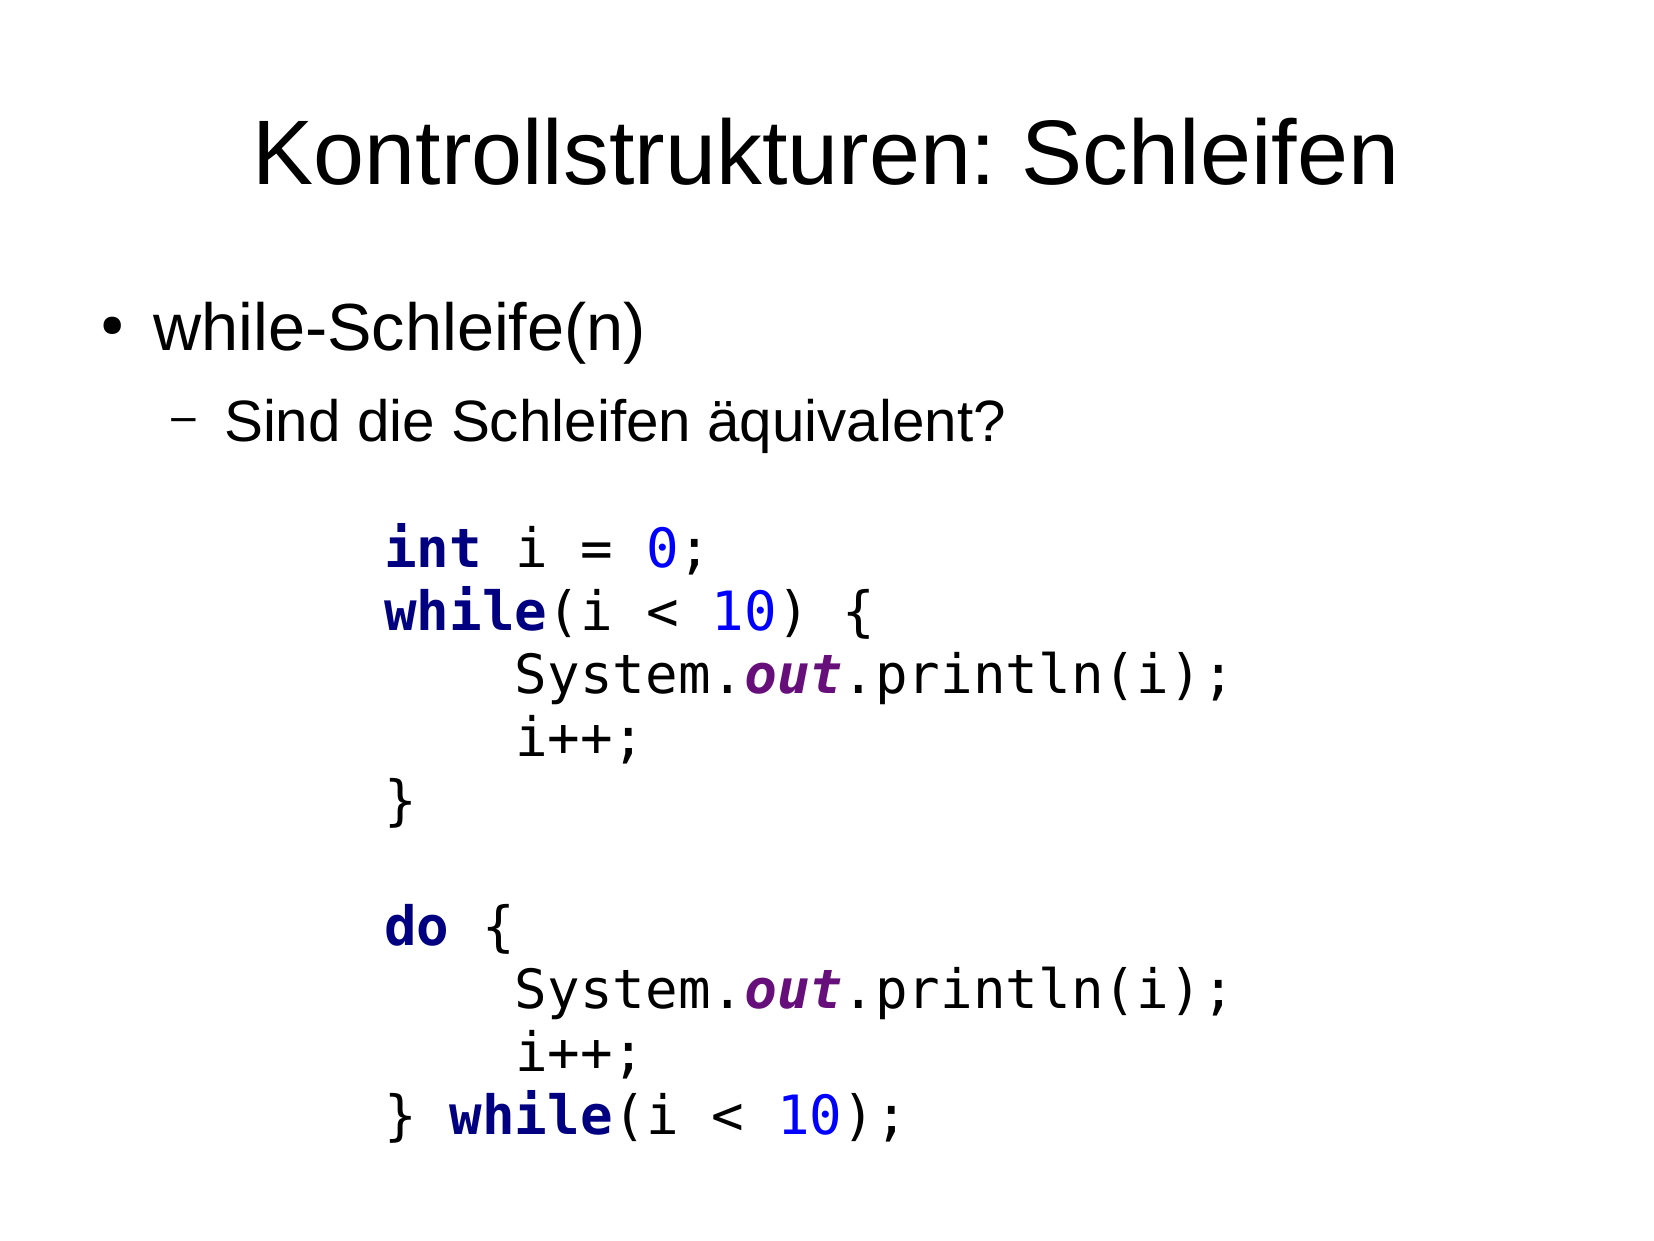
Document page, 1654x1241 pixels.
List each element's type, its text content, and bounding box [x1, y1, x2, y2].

text_box int i = 0; while(i < 10) { System.out.println(i); i++; } do { System.out.println(i); i++; } while(i < 10); [369, 510, 1285, 1241]
list while-Schleife(n) Sind die Schleifen äquivalent? [82, 290, 1571, 1216]
title Kontrollstrukturen: Schleifen [82, 49, 1571, 257]
